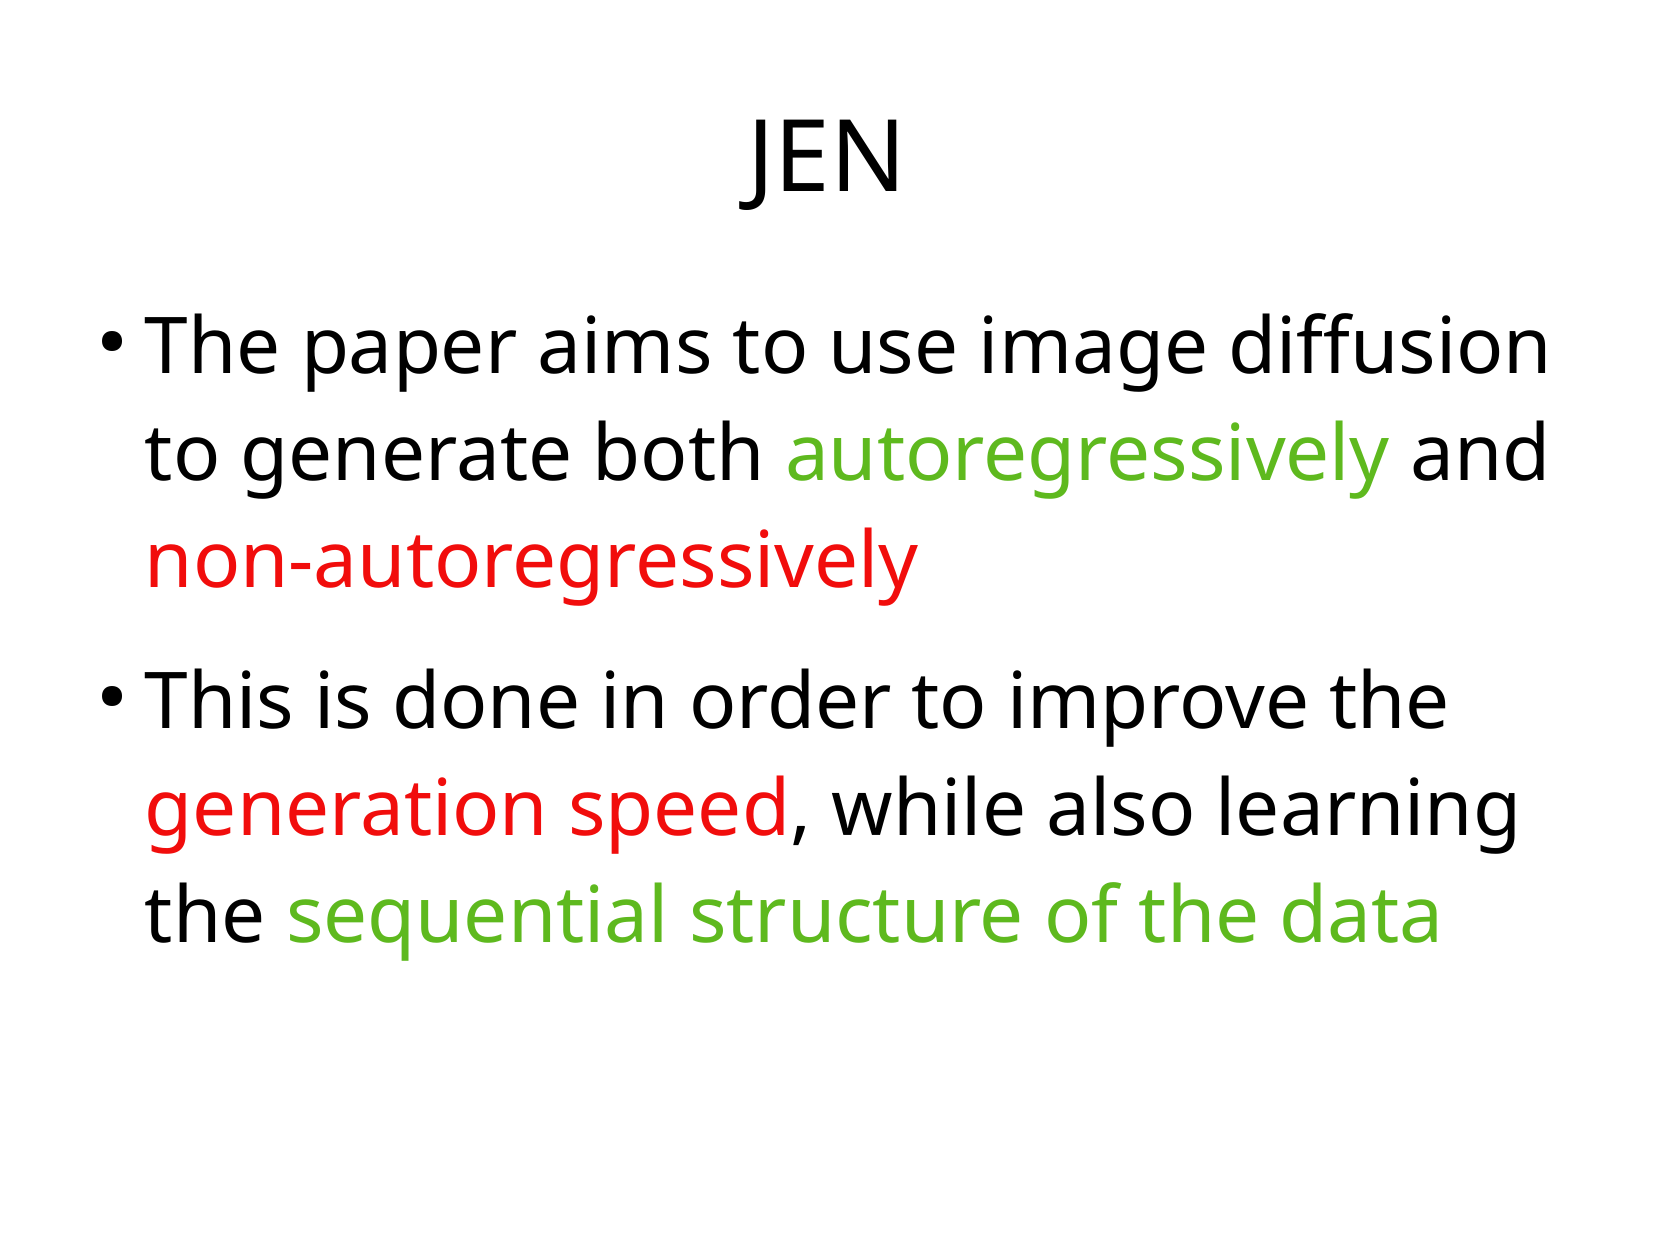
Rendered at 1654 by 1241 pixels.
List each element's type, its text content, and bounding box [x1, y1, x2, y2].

title JEN [82, 49, 1571, 257]
list The paper aims to use image diffusion to generate both autoregressively and non-autoregressively This is done in order to improve the generation speed, while also learning the sequential structure of the data [82, 290, 1571, 1010]
